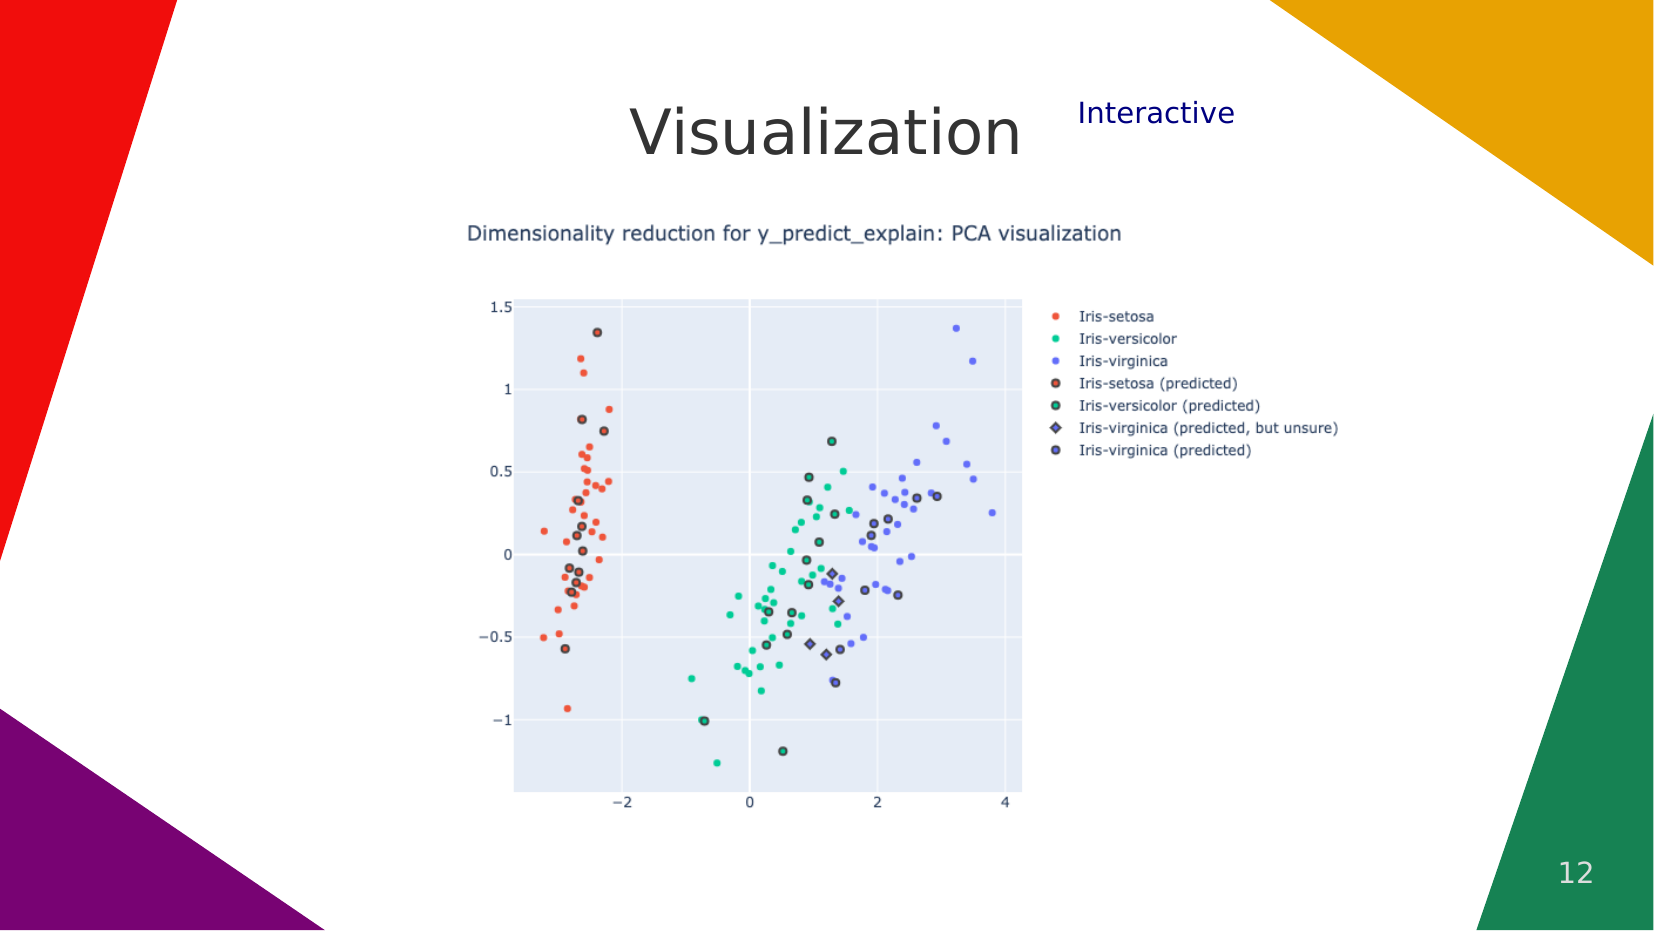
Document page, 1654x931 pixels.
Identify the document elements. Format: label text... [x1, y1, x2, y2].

title Visualization [118, 59, 1536, 207]
text_box Interactive [1062, 88, 1418, 145]
picture [420, 182, 1359, 886]
